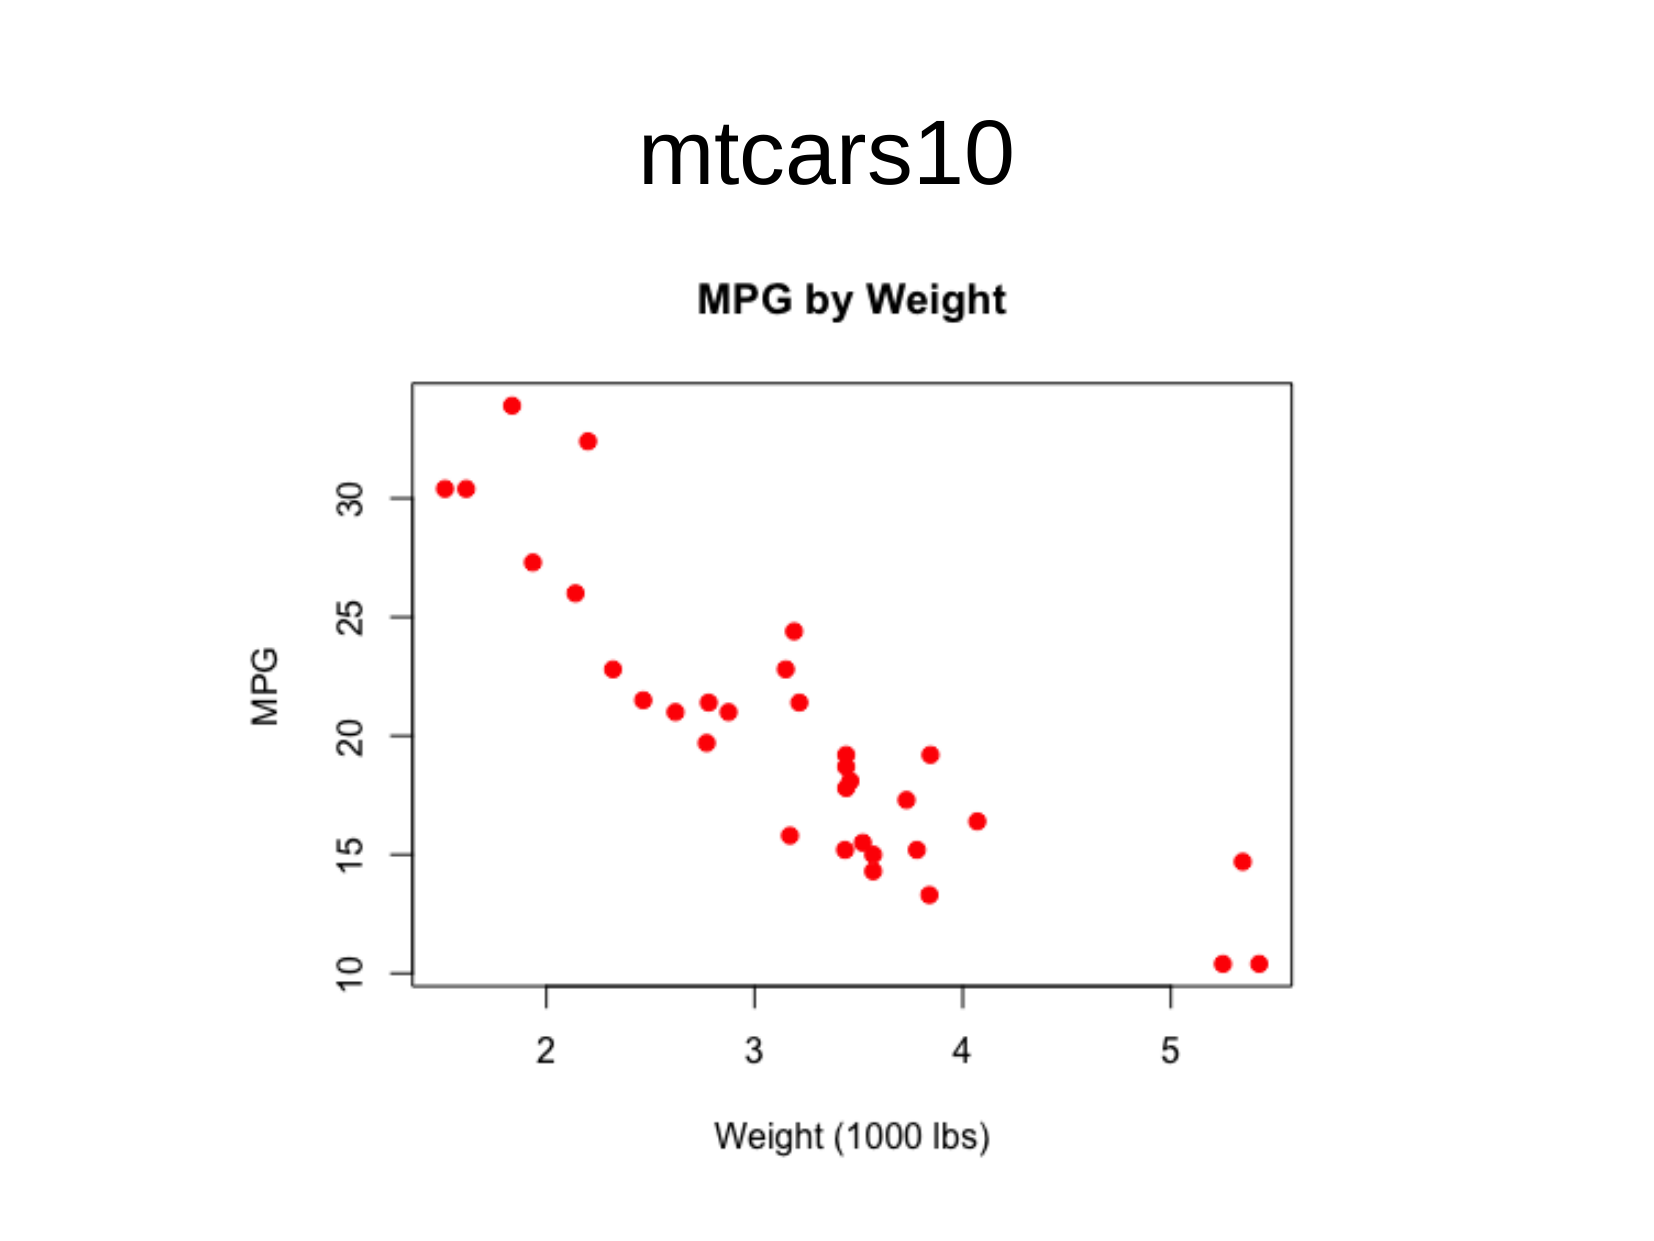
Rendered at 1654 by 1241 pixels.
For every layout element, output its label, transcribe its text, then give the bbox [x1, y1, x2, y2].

picture [240, 211, 1381, 1202]
title mtcars10 [82, 49, 1571, 257]
